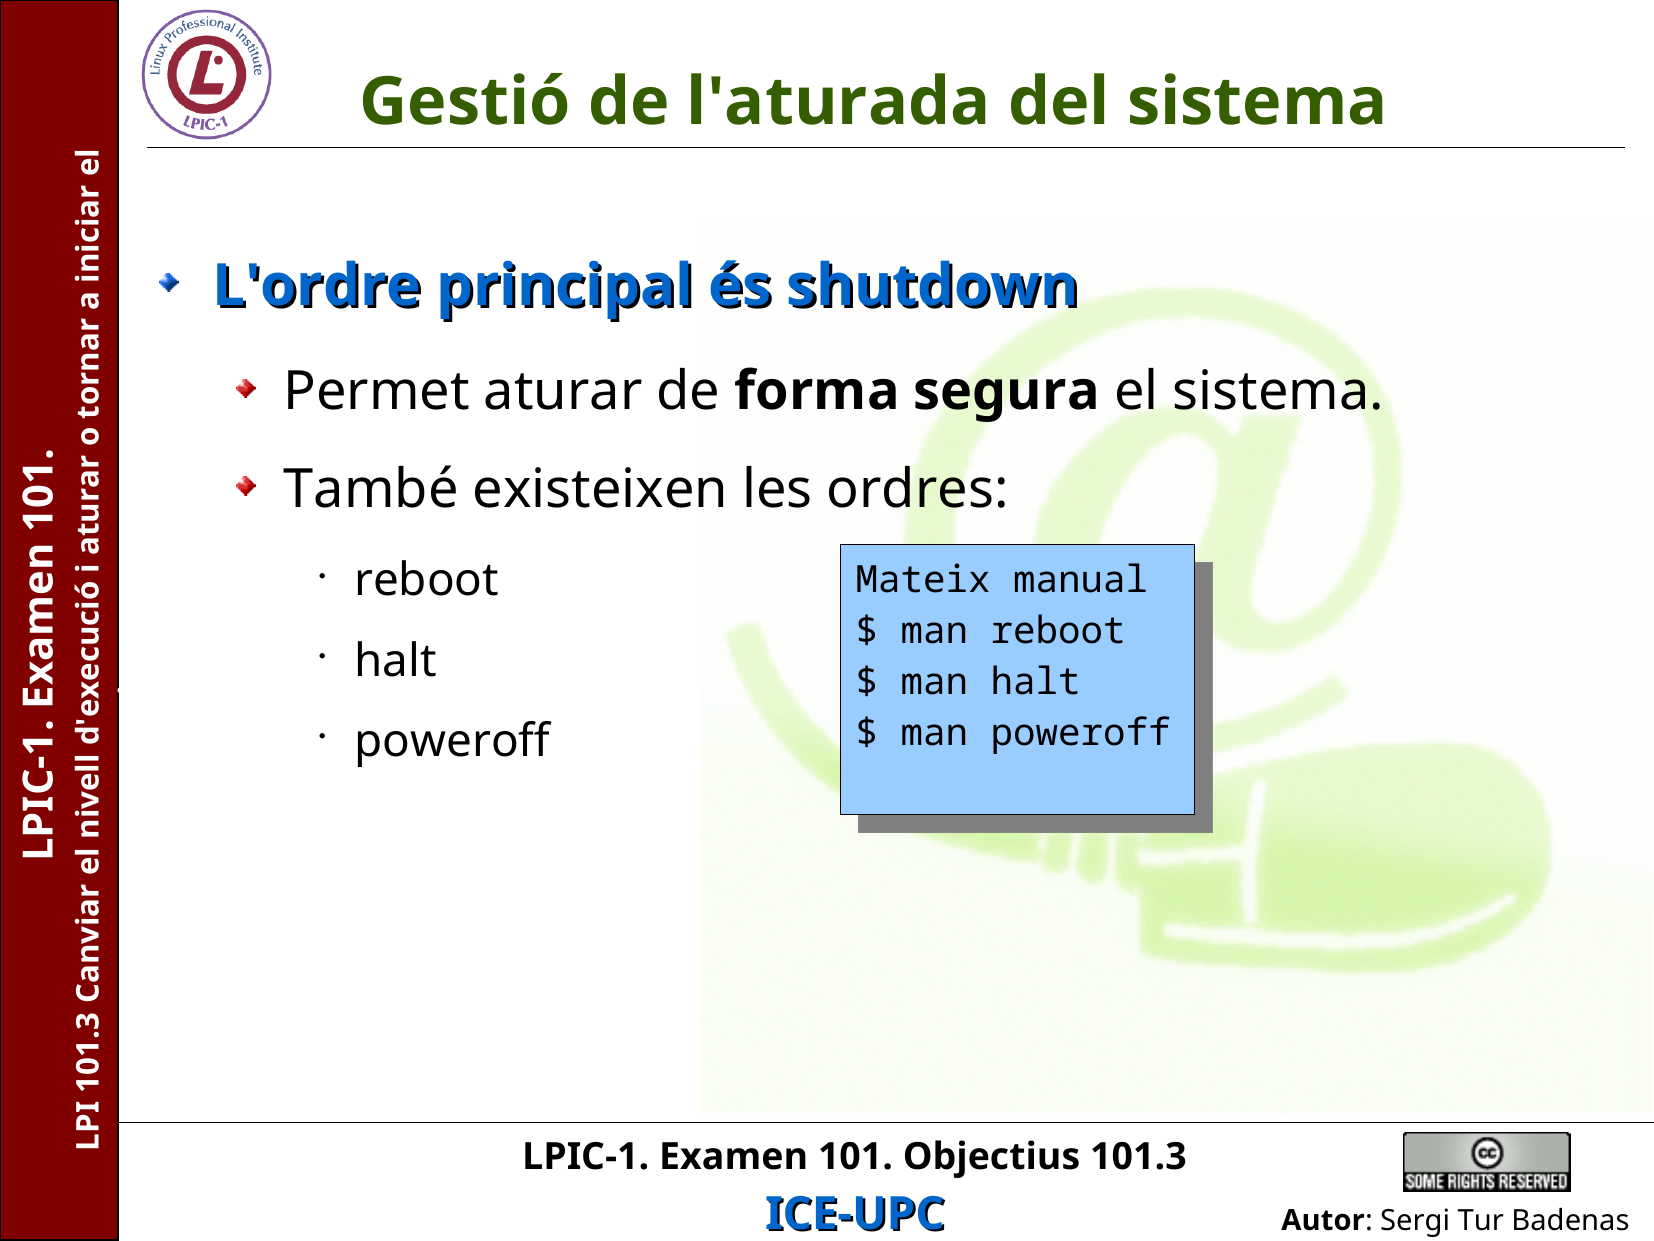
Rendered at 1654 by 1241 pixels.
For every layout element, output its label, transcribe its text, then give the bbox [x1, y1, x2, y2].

picture [135, 5, 277, 55]
picture [700, 217, 1654, 1113]
text_box Mateix manual $ man reboot $ man halt $ man poweroff [840, 544, 1195, 748]
list L'ordre principal és shutdown Permet aturar de forma segura el sistema. També existeixen les ordres: reboot halt poweroff [141, 242, 1630, 1078]
title Gestió de l'aturada del sistema [129, 55, 1619, 142]
picture [1403, 1132, 1571, 1192]
